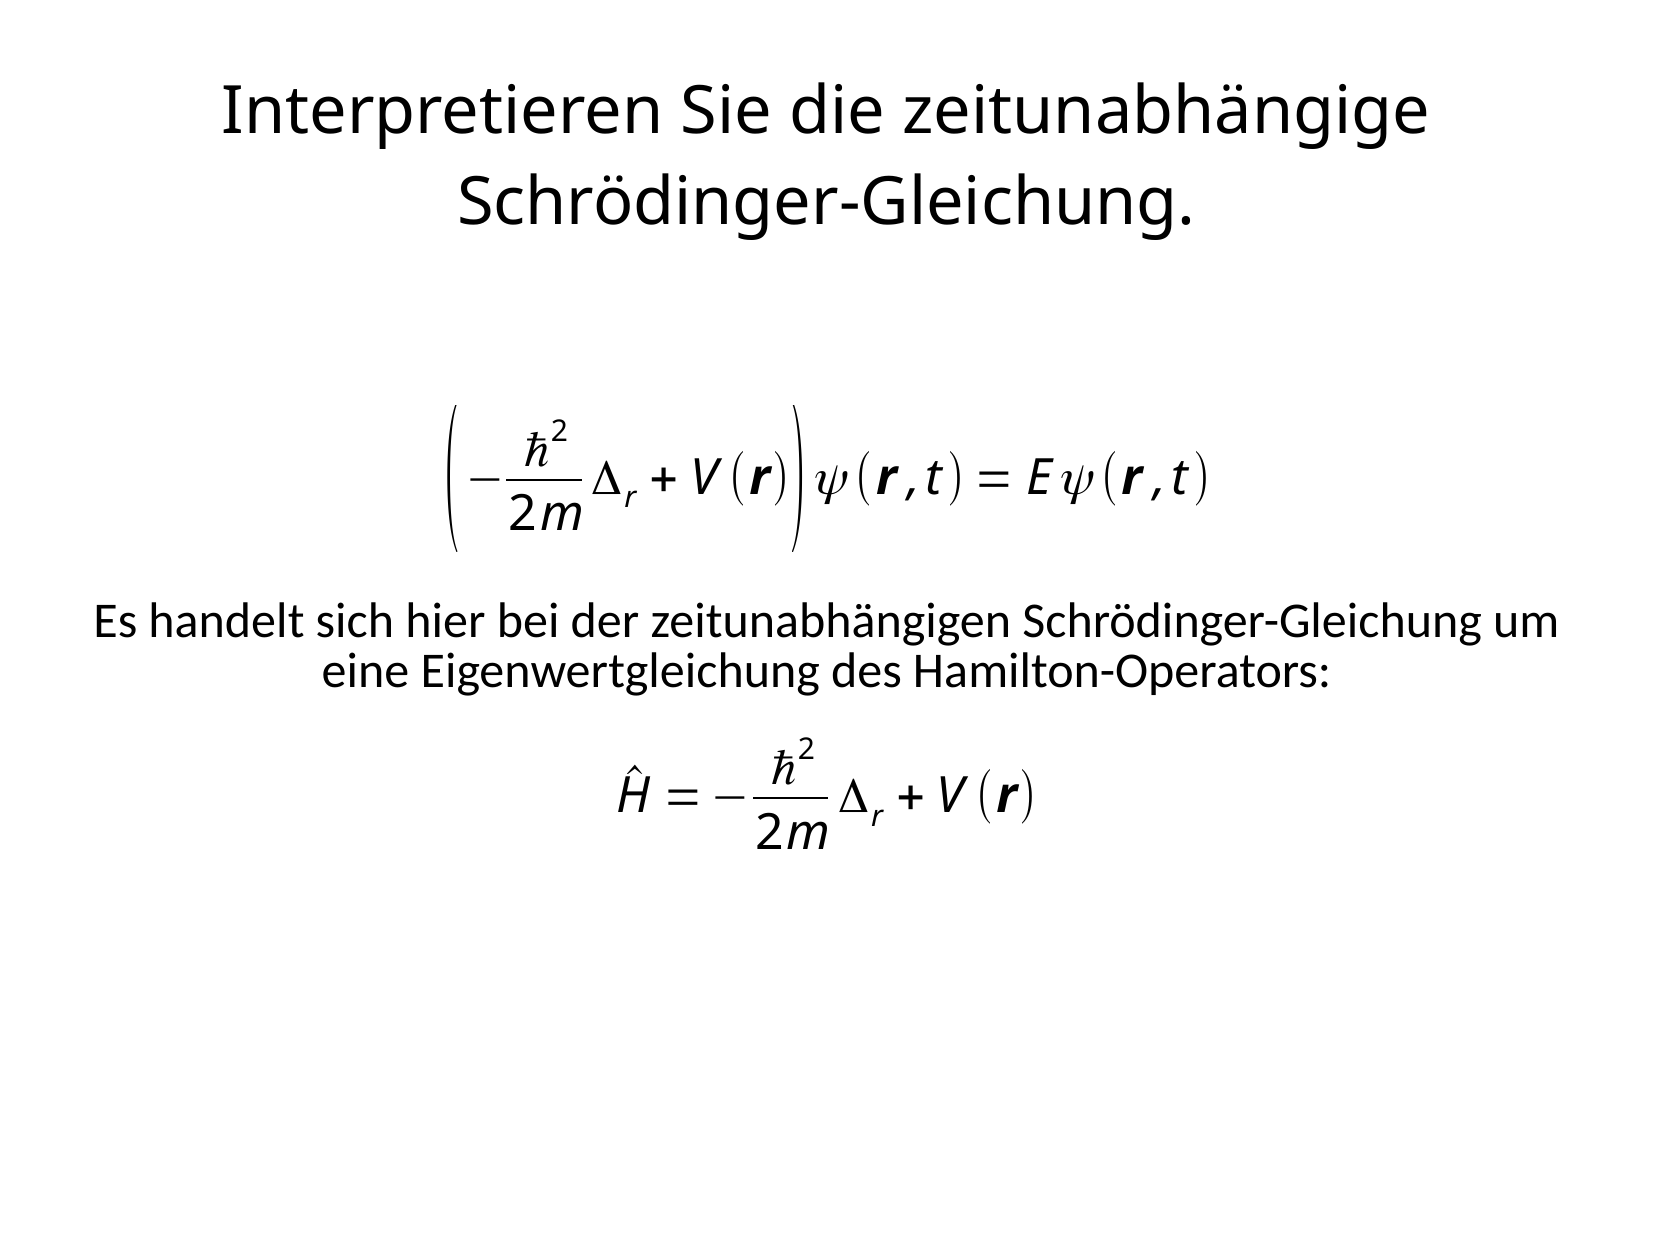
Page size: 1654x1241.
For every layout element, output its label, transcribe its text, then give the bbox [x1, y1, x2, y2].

subtitle Es handelt sich hier bei der zeitunabhängigen Schrödinger-Gleichung um eine Eigenwertgleichung des Hamilton-Operators: [82, 290, 1571, 1010]
chart [610, 731, 1044, 864]
title Interpretieren Sie die zeitunabhängige Schrödinger-Gleichung. [82, 49, 1571, 257]
chart [436, 405, 1217, 552]
